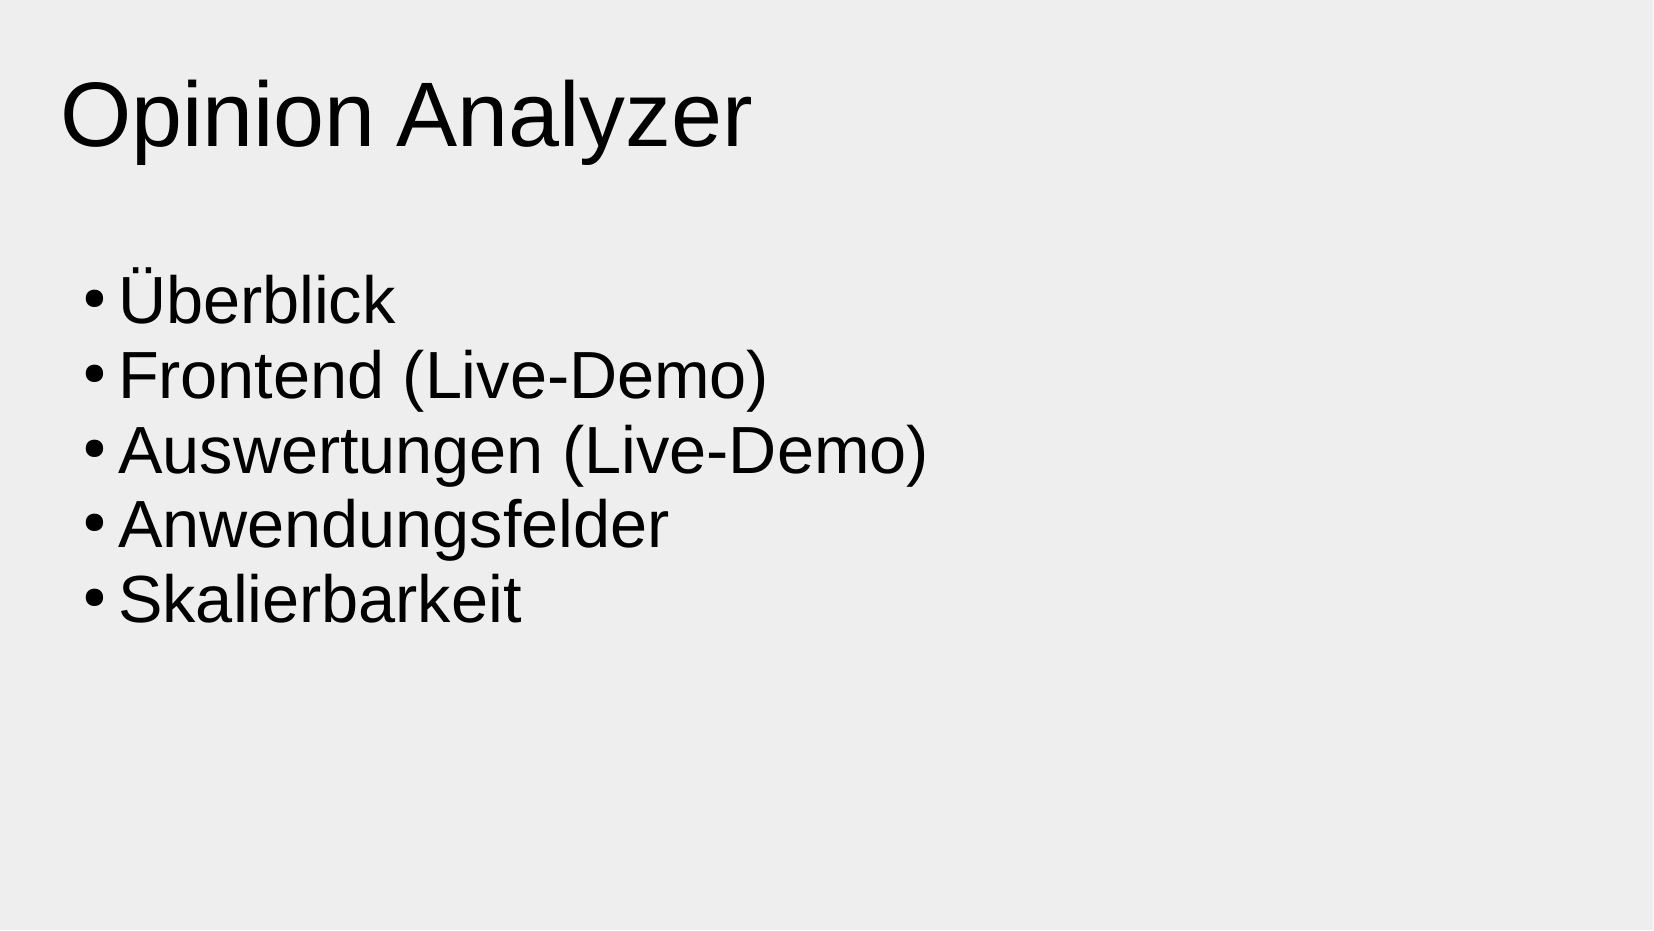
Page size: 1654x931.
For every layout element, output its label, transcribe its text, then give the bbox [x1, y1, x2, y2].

title Opinion Analyzer [60, 37, 1591, 193]
subtitle Überblick Frontend (Live-Demo) Auswertungen (Live-Demo) Anwendungsfelder Skalierbarkeit [82, 217, 1571, 758]
